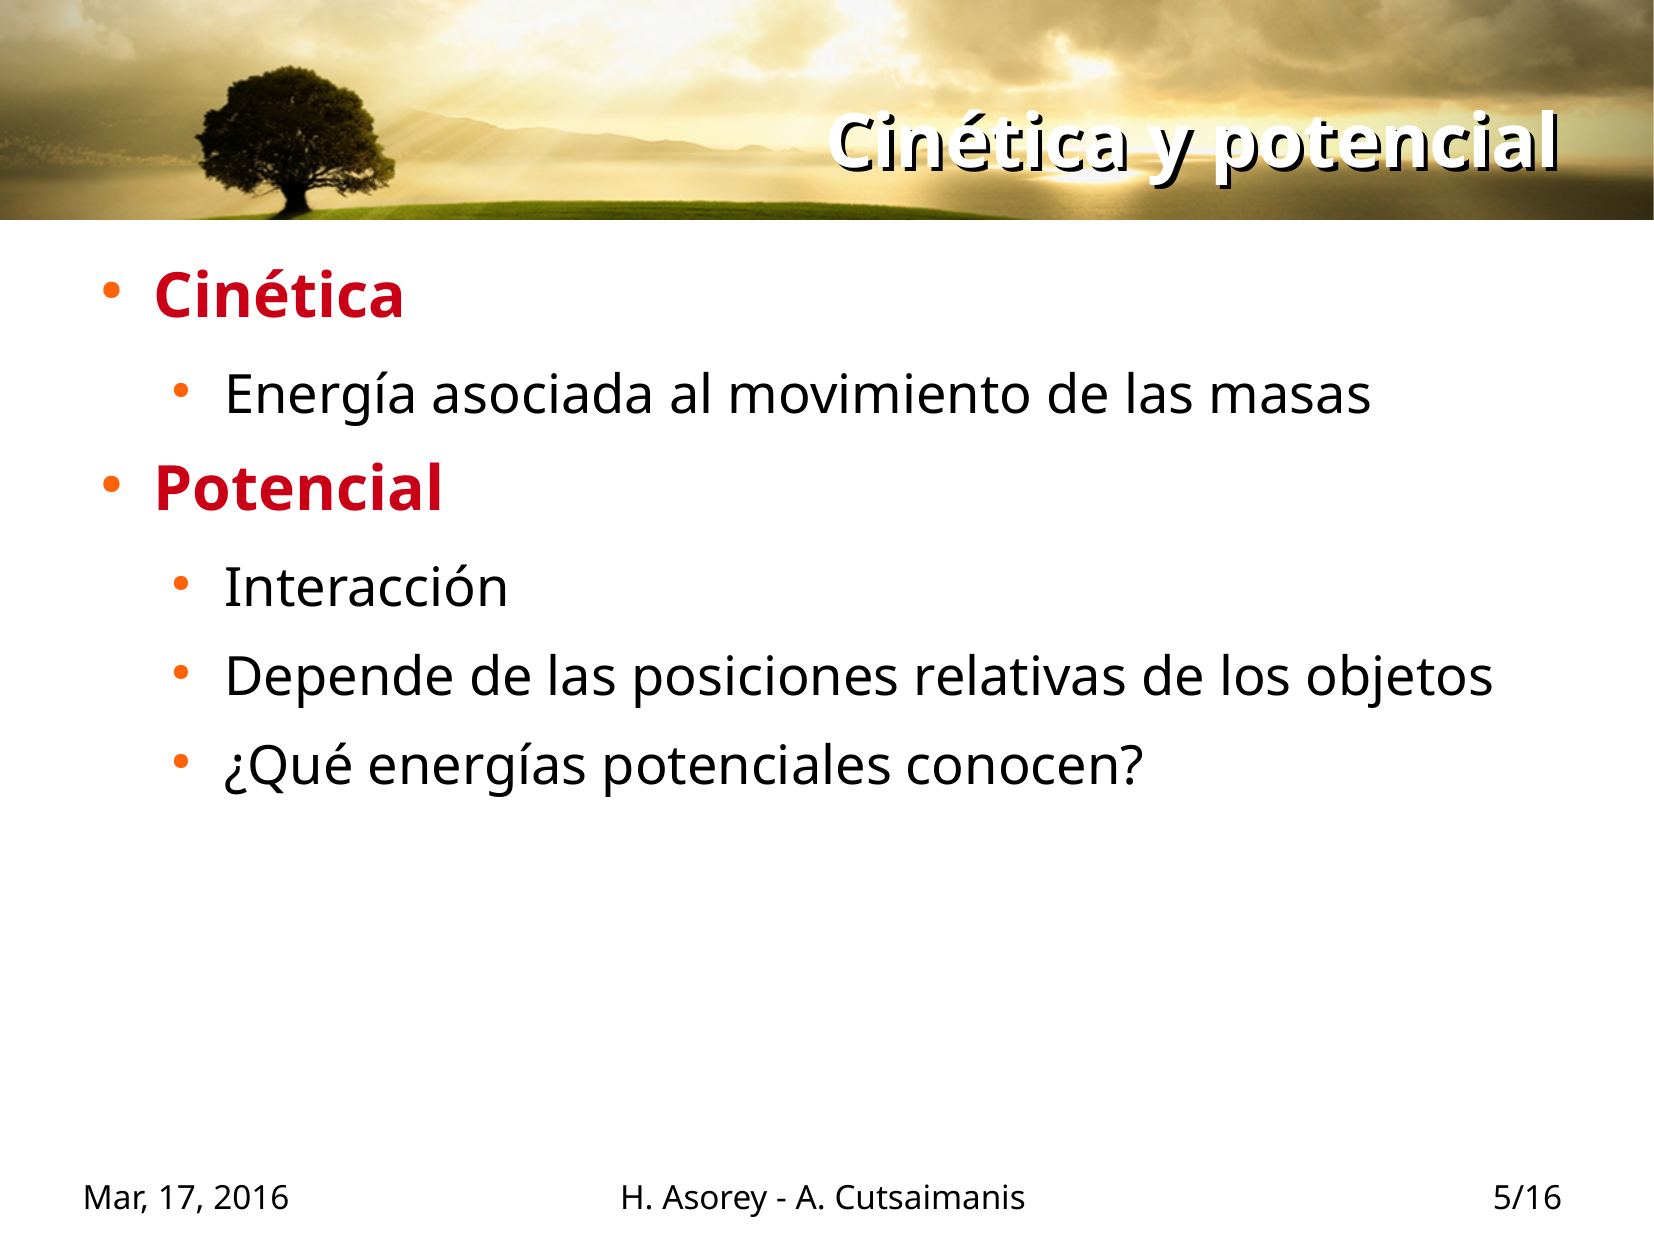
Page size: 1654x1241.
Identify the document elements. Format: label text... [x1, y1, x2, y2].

title Cinética y potencial [86, 49, 1576, 226]
picture [0, 0, 1654, 220]
list Cinética Energía asociada al movimiento de las masas Potencial Interacción Depende de las posiciones relativas de los objetos ¿Qué energías potenciales conocen? [82, 255, 1571, 1074]
